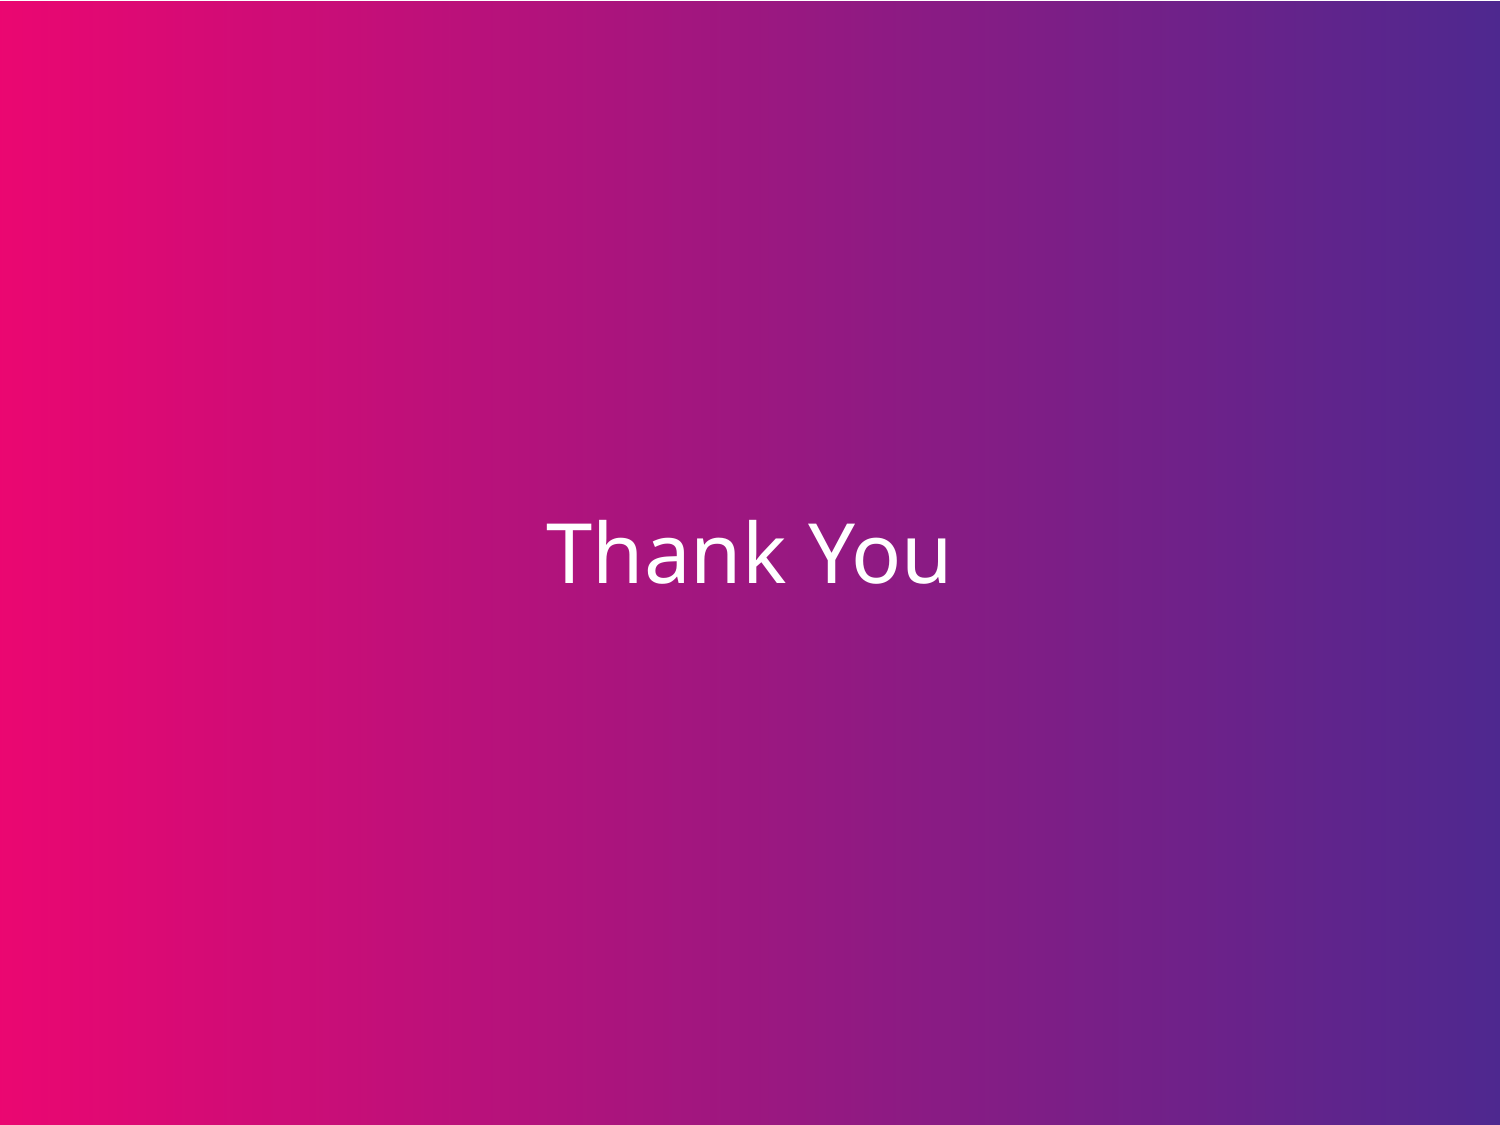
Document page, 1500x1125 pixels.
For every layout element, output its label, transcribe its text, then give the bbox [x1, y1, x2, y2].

picture [0, 1, 1500, 1125]
title Thank You [75, 457, 1425, 646]
